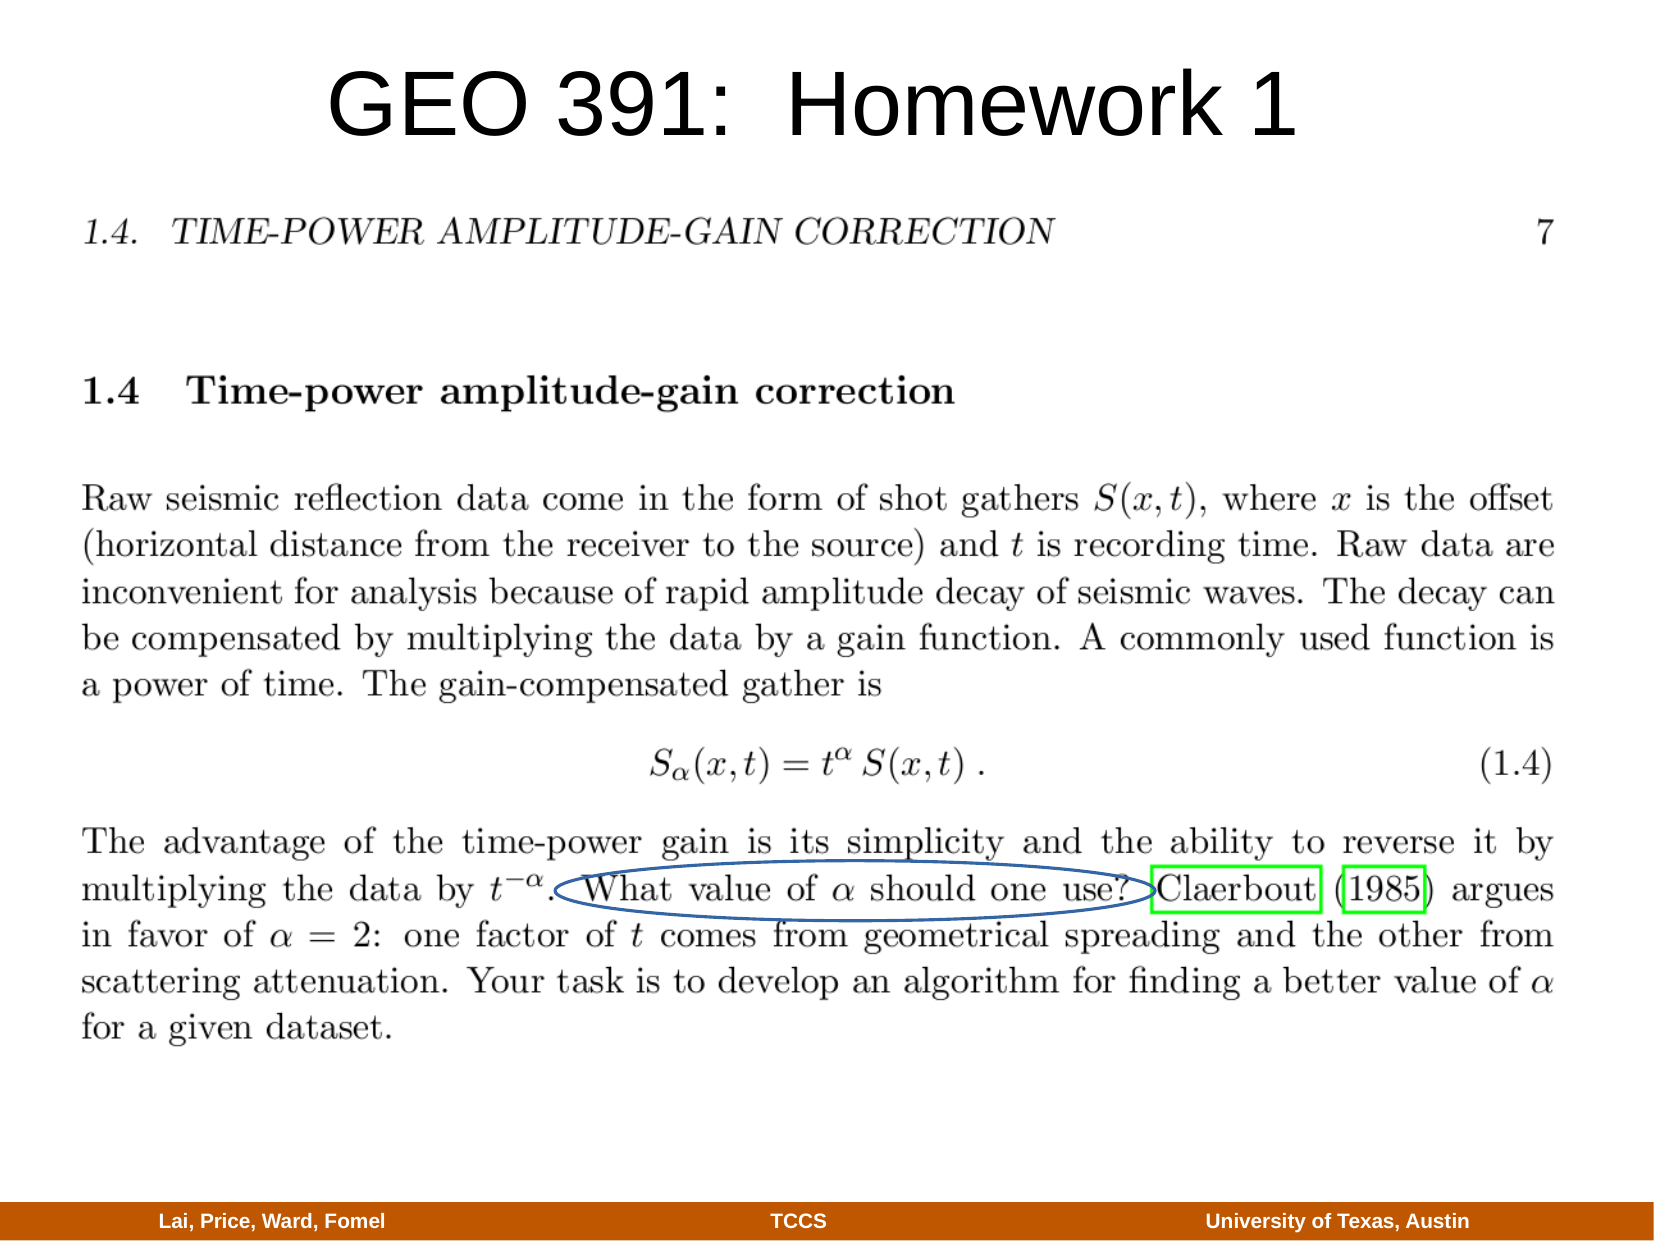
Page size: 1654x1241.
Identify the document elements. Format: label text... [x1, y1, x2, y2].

picture [71, 213, 1573, 1064]
text_box GEO 391: Homework 1 [258, 45, 1369, 163]
